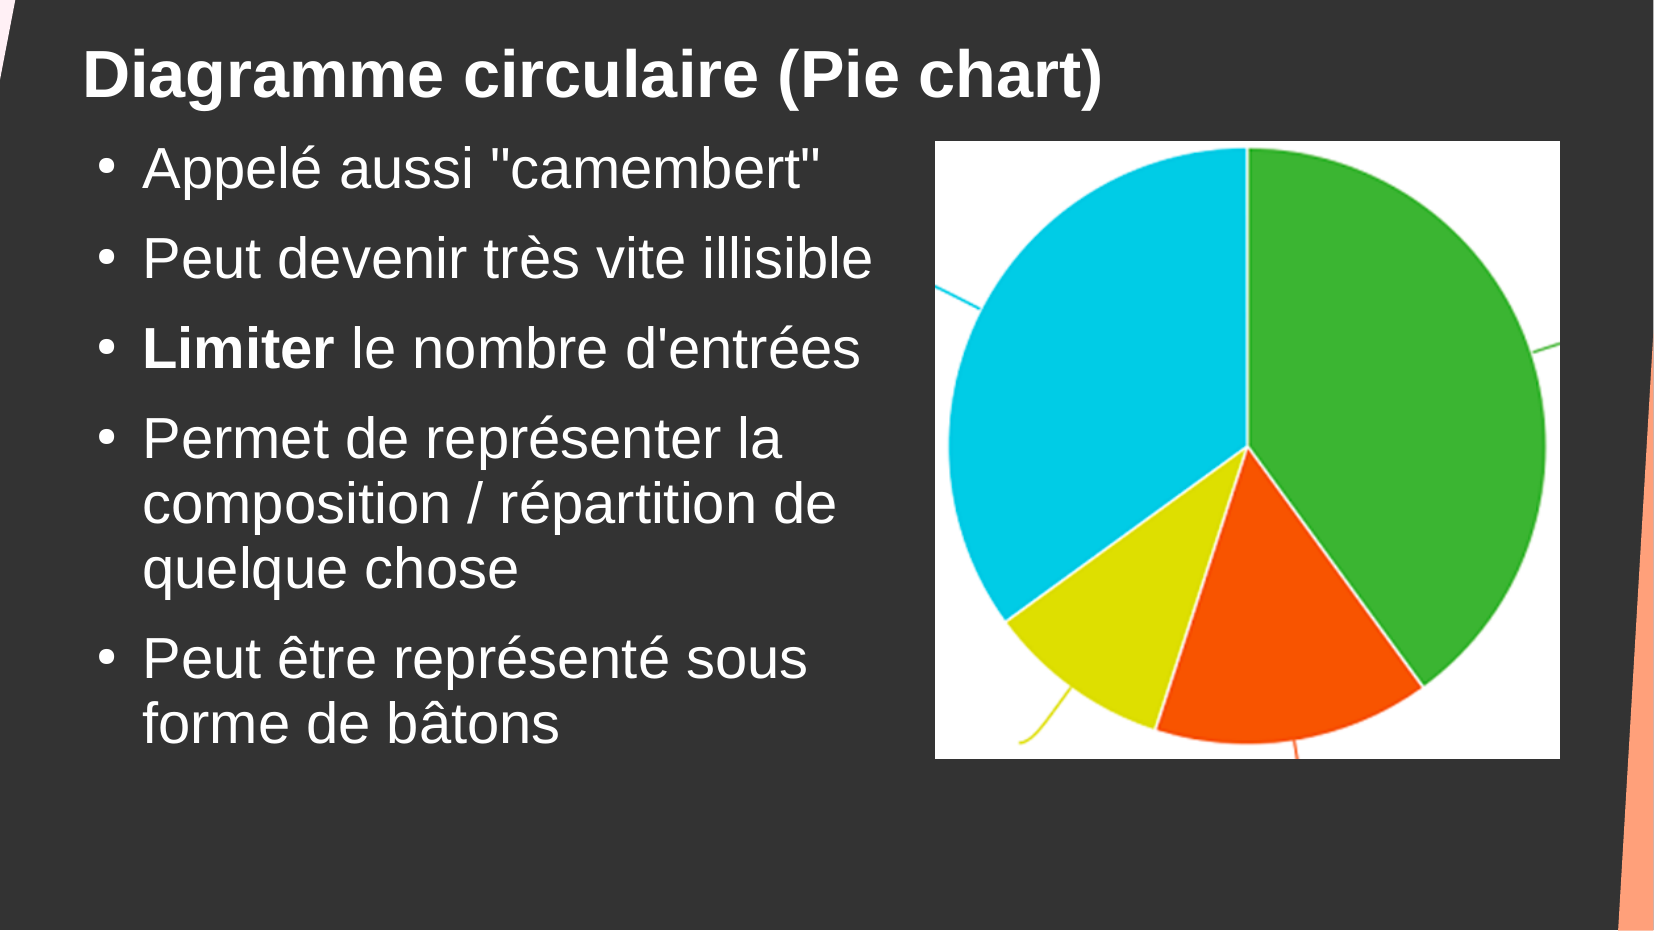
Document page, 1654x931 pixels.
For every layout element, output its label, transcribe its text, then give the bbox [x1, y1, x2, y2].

picture [935, 141, 1560, 759]
text_box [1618, 321, 1654, 931]
list Appelé aussi "camembert" Peut devenir très vite illisible Limiter le nombre d'entrées Permet de représenter la composition / répartition de quelque chose Peut être représenté sous forme de bâtons [80, 135, 886, 815]
title Diagramme circulaire (Pie chart) [82, 37, 1571, 115]
text_box [0, 0, 16, 80]
